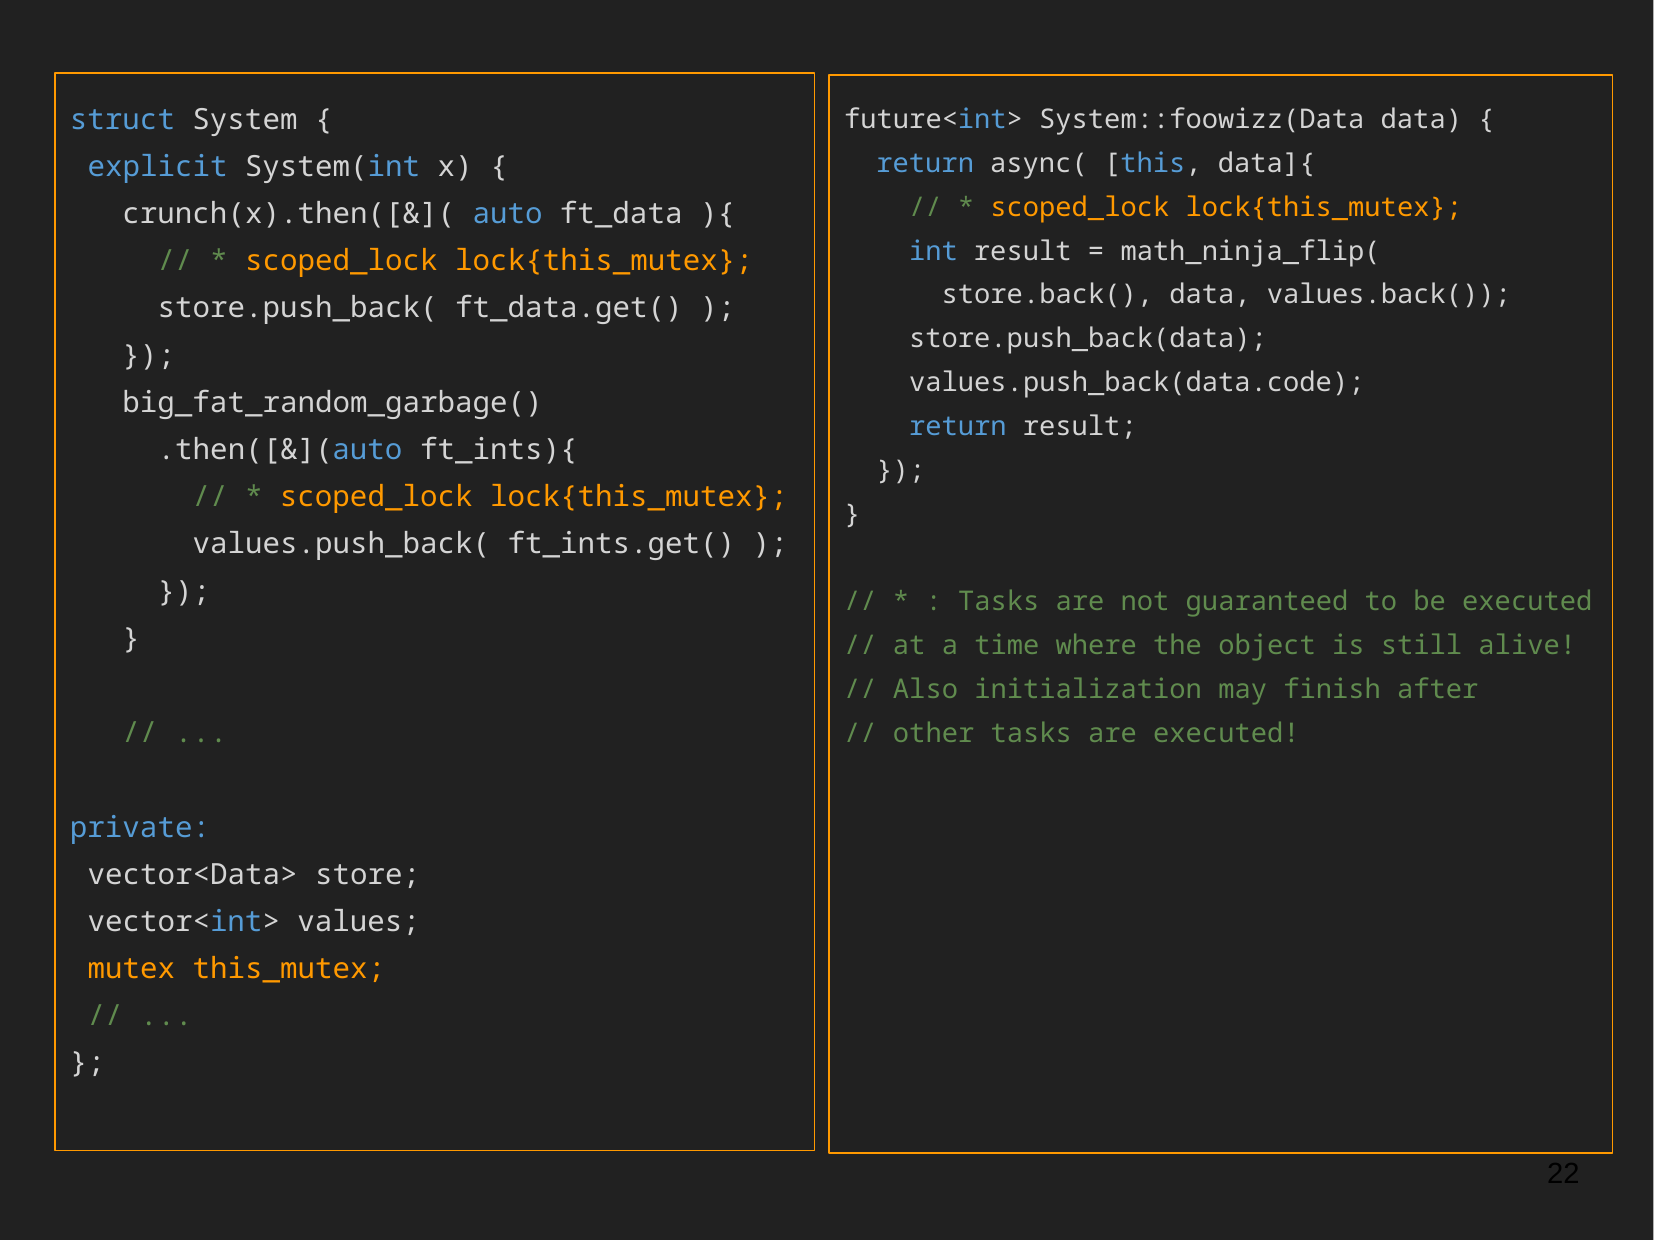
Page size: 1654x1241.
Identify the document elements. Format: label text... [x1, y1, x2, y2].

list future<int> System::foowizz(Data data) { return async( [this, data]{ // * scoped_lock lock{this_mutex}; int result = math_ninja_flip( store.back(), data, values.back()); store.push_back(data); values.push_back(data.code); return result; }); } // * : Tasks are not guaranteed to be executed // at a time where the object is still alive! // Also initialization may finish after // other tasks are executed! [829, 75, 1613, 1153]
list struct System { explicit System(int x) { crunch(x).then([&]( auto ft_data ){ // * scoped_lock lock{this_mutex}; store.push_back( ft_data.get() ); }); big_fat_random_garbage() .then([&](auto ft_ints){ // * scoped_lock lock{this_mutex}; values.push_back( ft_ints.get() ); }); } // ... private: vector<Data> store; vector<int> values; mutex this_mutex; // ... }; [55, 72, 815, 1151]
slide_number <number> [1532, 1124, 1632, 1220]
